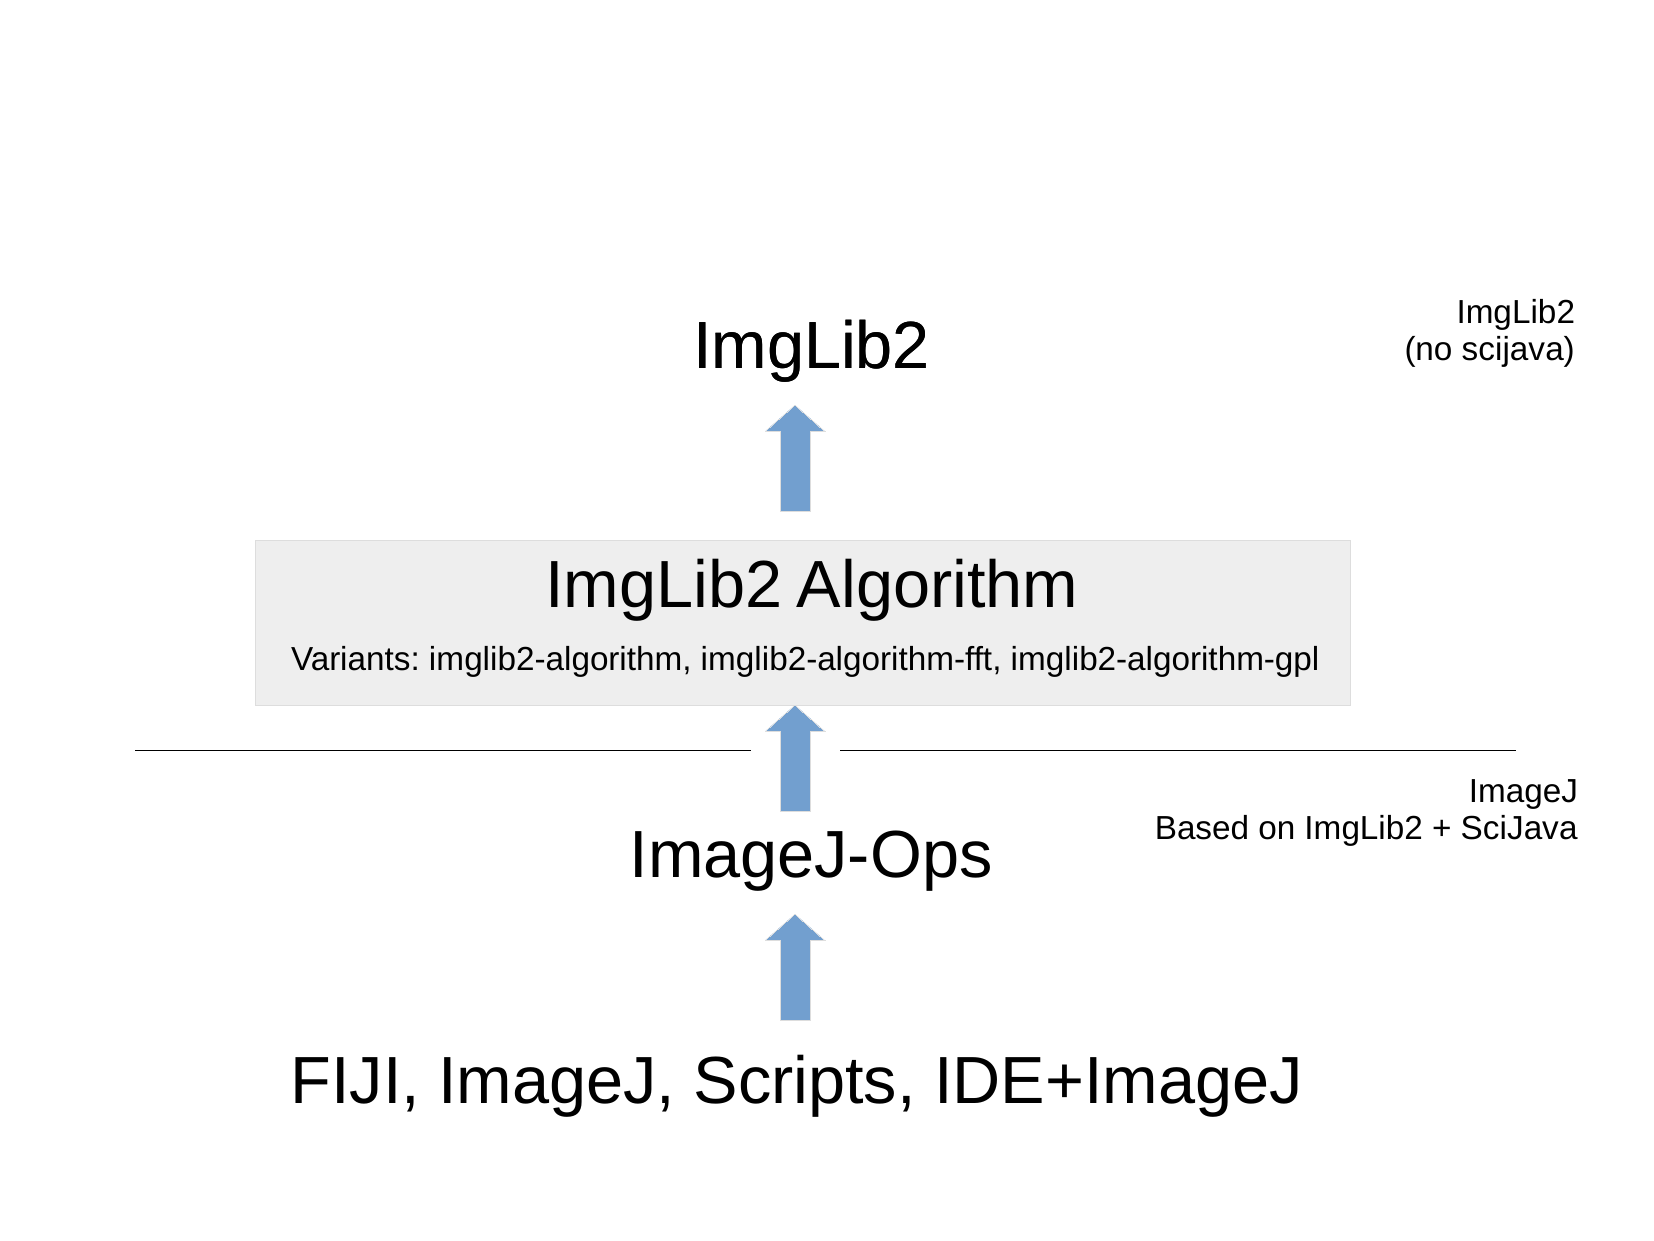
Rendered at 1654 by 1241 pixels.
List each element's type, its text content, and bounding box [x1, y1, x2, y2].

text_box ImgLib2 (no scijava) [1389, 286, 1591, 376]
text_box ImageJ Based on ImgLib2 + SciJava [1140, 765, 1594, 854]
text_box ImageJ-Ops [615, 810, 1009, 900]
text_box [255, 540, 1351, 812]
text_box Variants: imglib2-algorithm, imglib2-algorithm-fft, imglib2-algorithm-gpl [276, 633, 1346, 686]
text_box ImgLib2 [678, 301, 947, 391]
text_box FIJI, ImageJ, Scripts, IDE+ImageJ [275, 1035, 1321, 1126]
text_box [765, 914, 826, 1021]
text_box [765, 405, 826, 512]
text_box ImgLib2 Algorithm [530, 540, 1096, 630]
